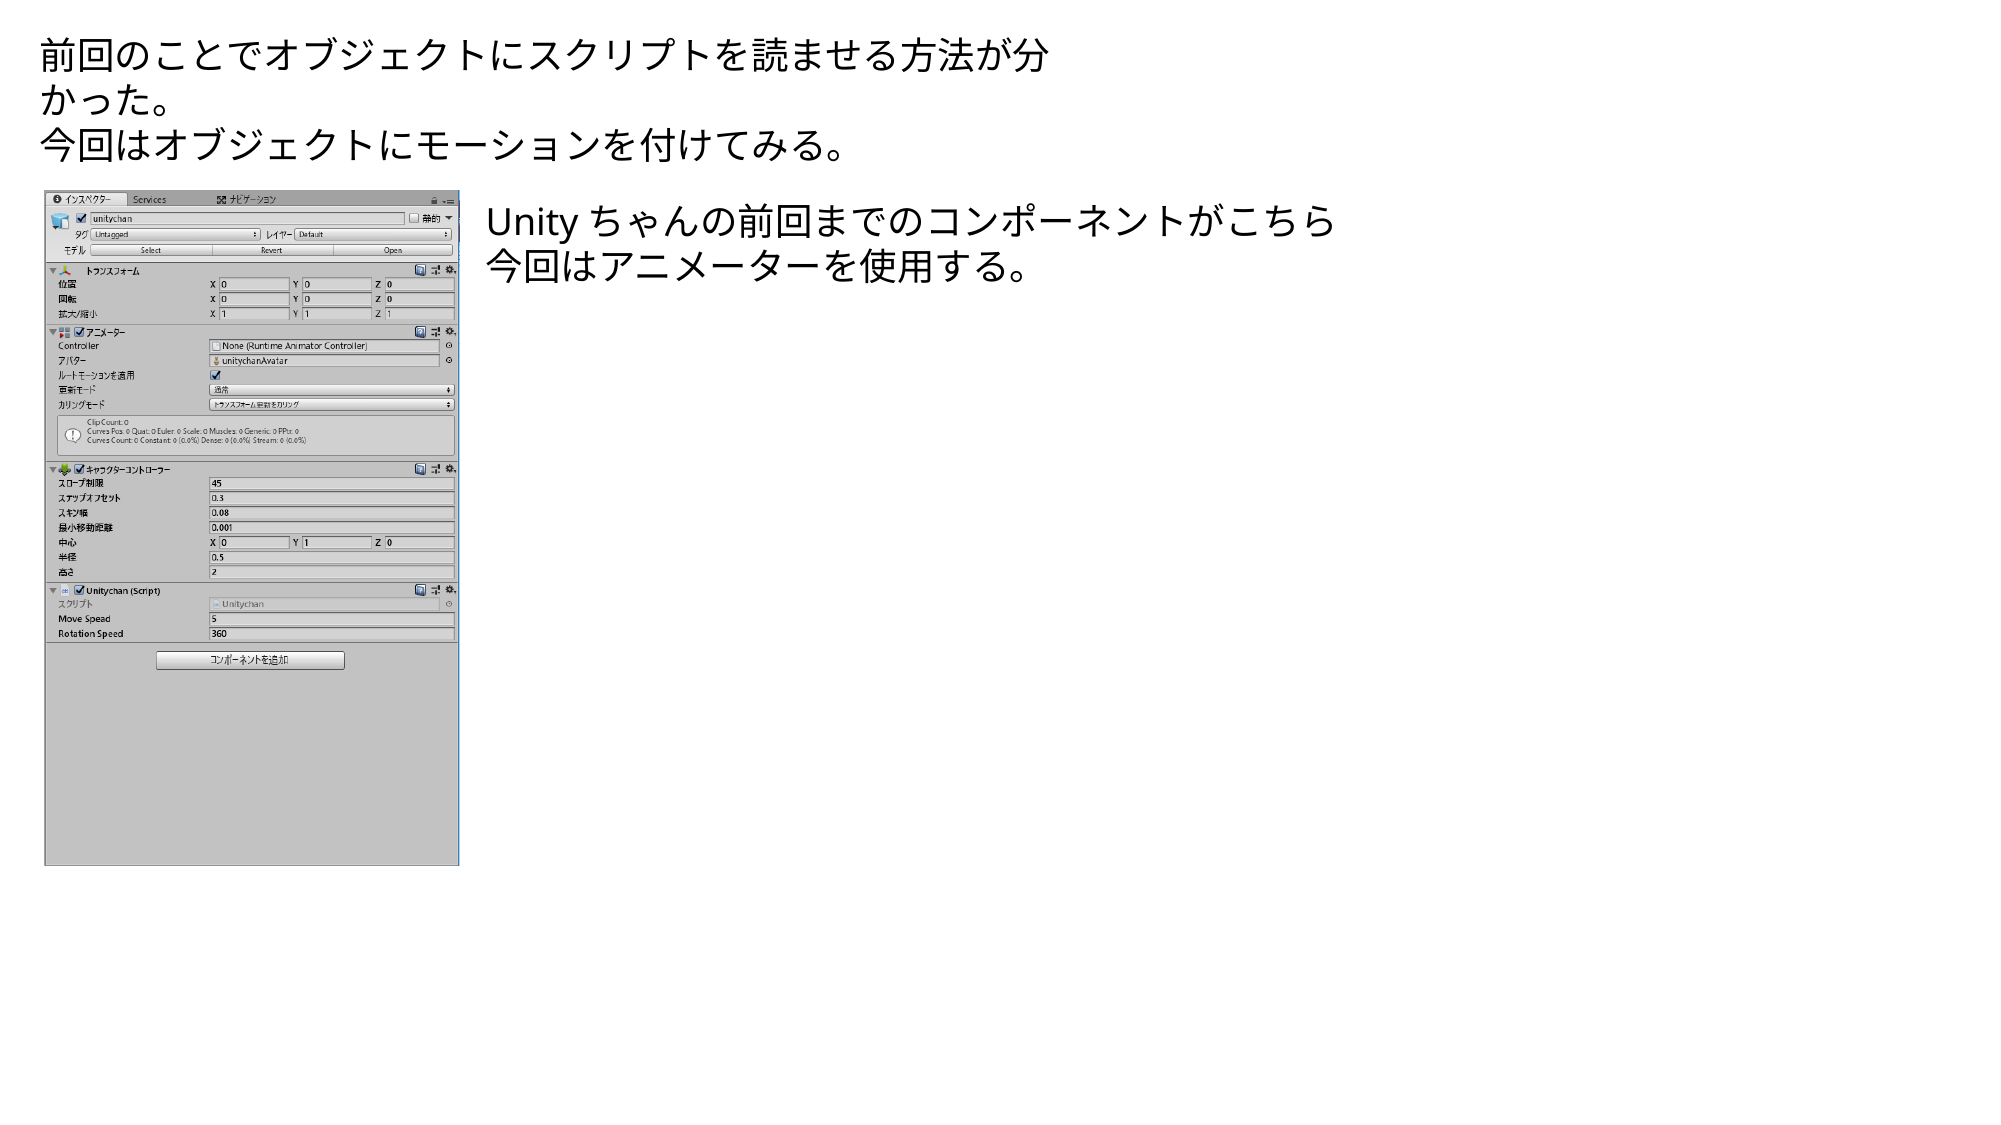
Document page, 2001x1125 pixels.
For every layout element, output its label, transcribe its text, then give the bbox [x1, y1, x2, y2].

picture [44, 190, 460, 866]
text_box Unityちゃんの前回までのコンポーネントがこちら 今回はアニメーターを使用する。 [470, 190, 1572, 343]
text_box 前回のことでオブジェクトにスクリプトを読ませる方法が分かった。 今回はオブジェクトにモーションを付けてみる。 [24, 24, 1126, 176]
